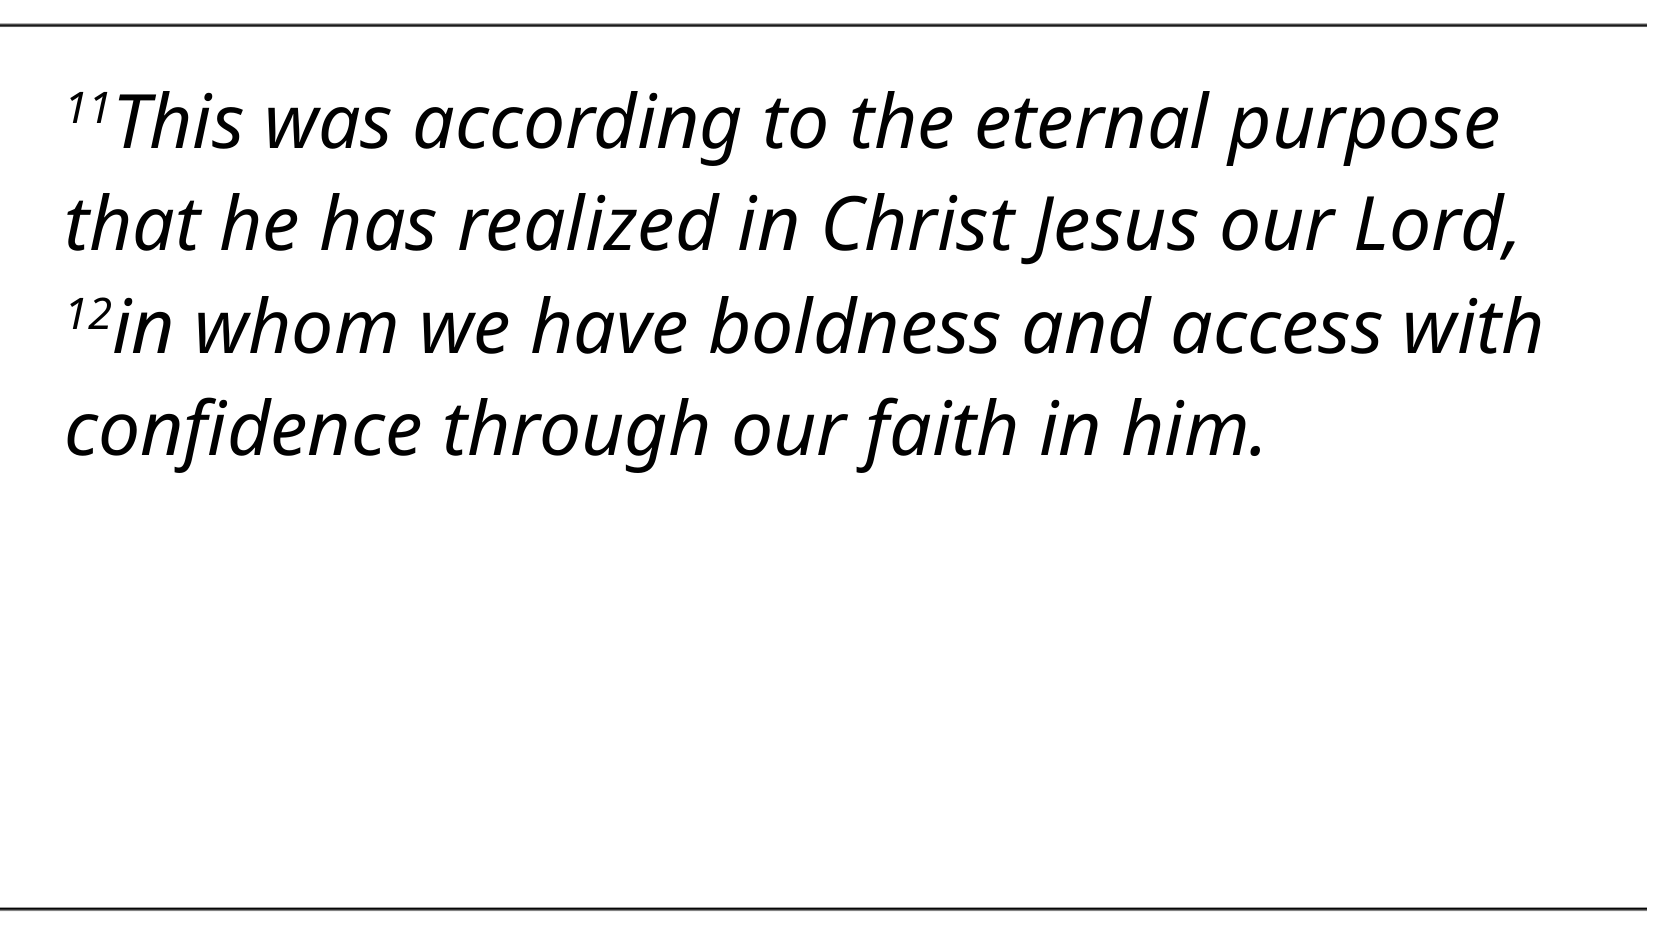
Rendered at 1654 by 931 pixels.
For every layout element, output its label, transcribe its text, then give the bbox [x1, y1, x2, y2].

picture [0, 2, 1647, 931]
text_box 11This was according to the eternal purpose that he has realized in Christ Jesus our Lord, 12in whom we have boldness and access with confidence through our faith in him. [49, 60, 1595, 475]
